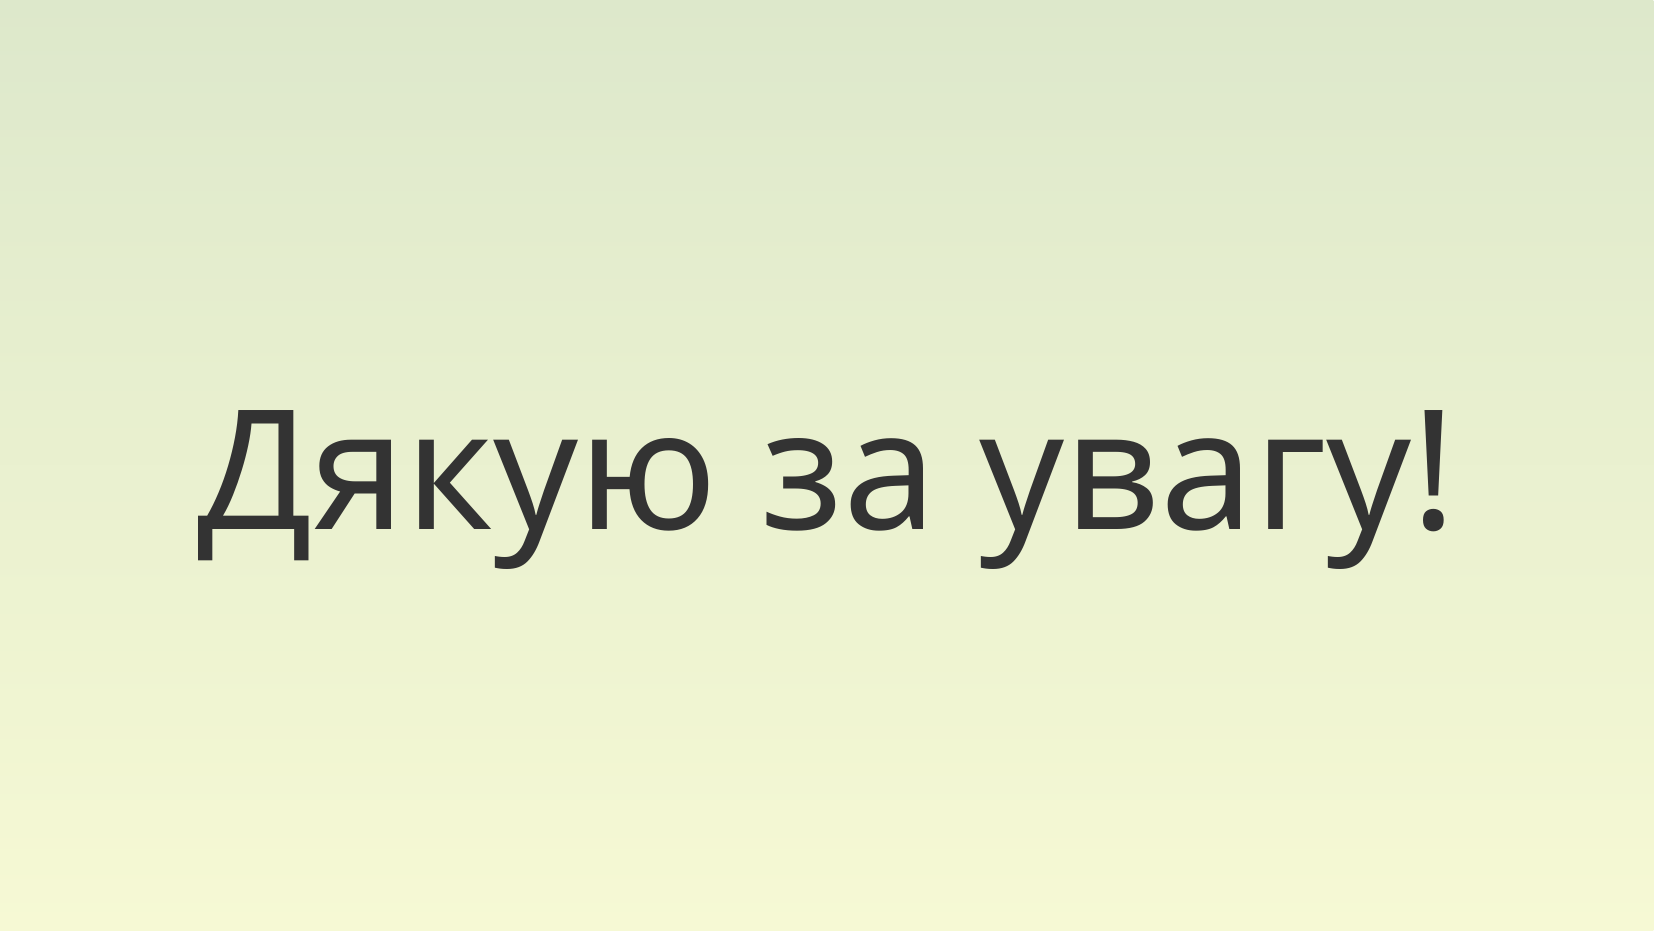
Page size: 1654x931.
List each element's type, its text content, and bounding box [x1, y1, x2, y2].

text_box Дякую за увагу! [0, 0, 1654, 931]
